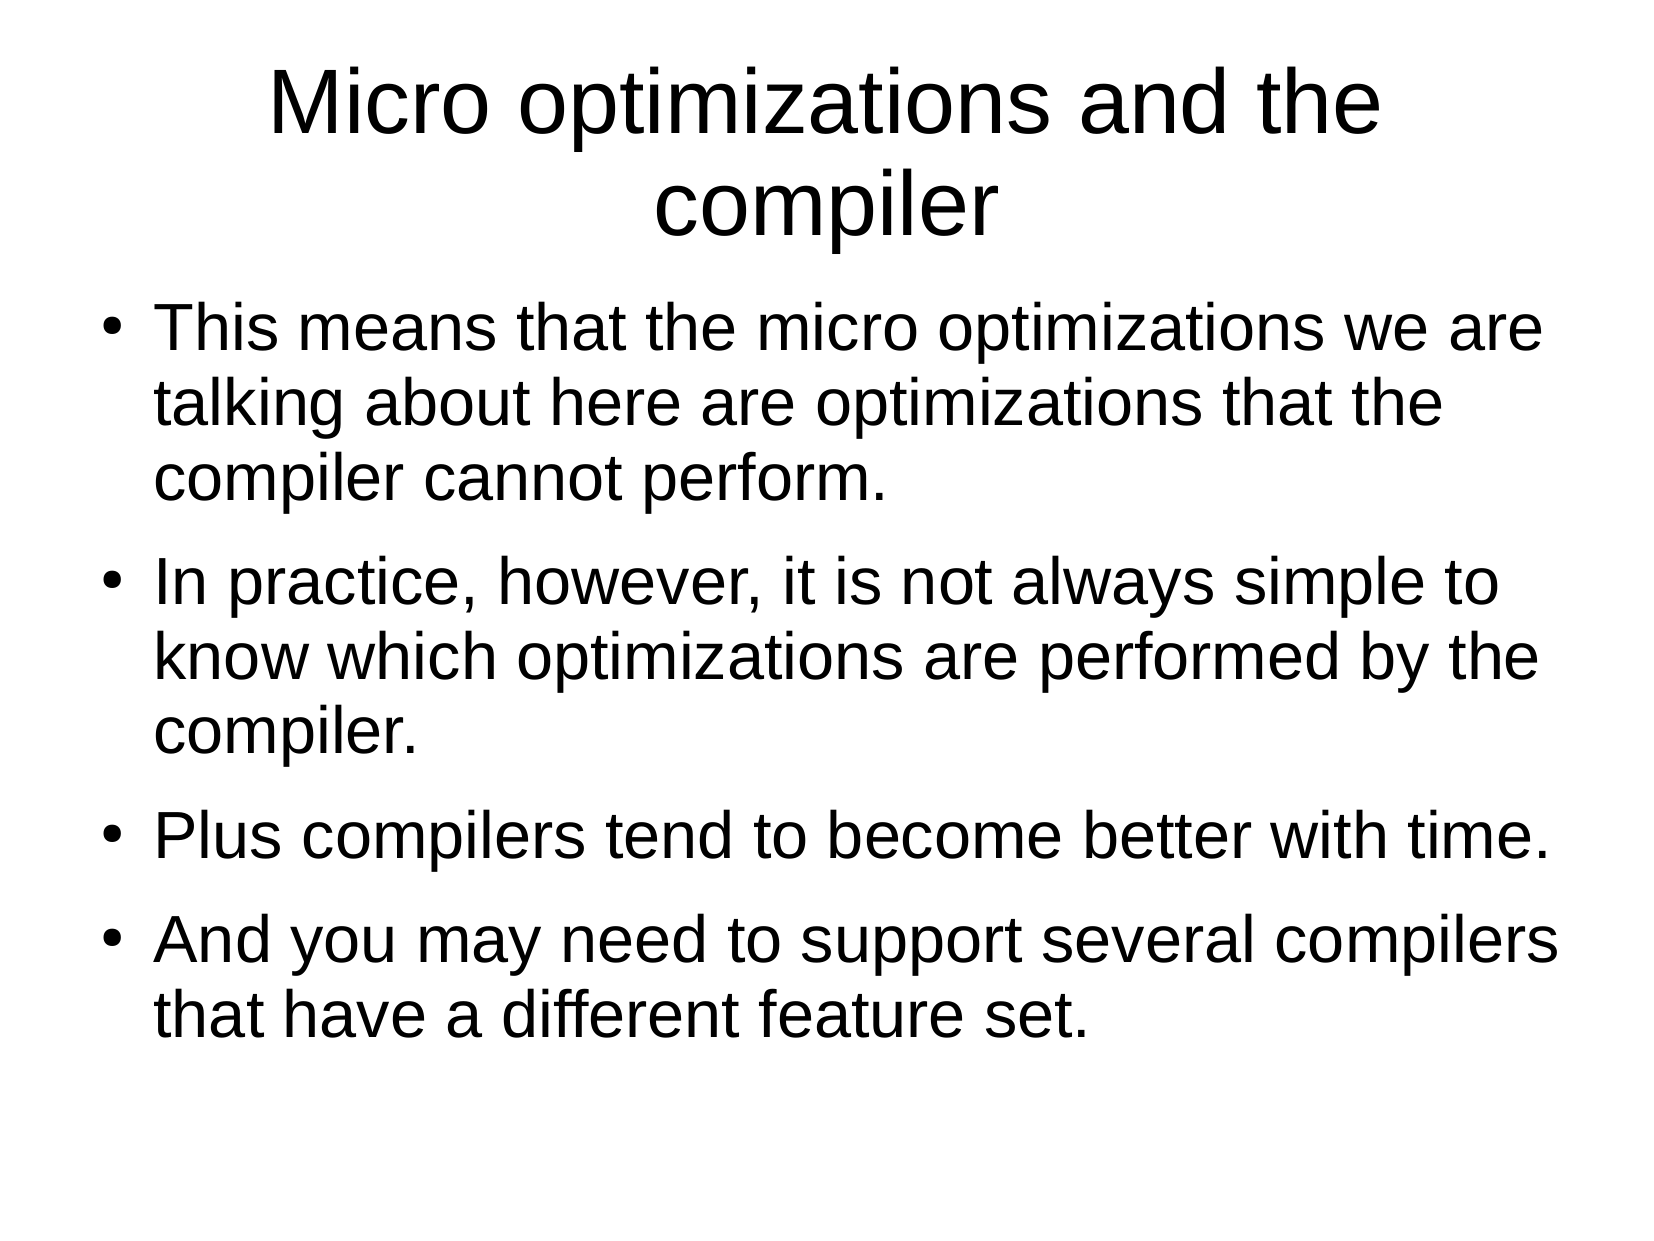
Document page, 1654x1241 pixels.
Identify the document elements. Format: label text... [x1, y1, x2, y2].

list This means that the micro optimizations we are talking about here are optimizations that the compiler cannot perform. In practice, however, it is not always simple to know which optimizations are performed by the compiler. Plus compilers tend to become better with time. And you may need to support several compilers that have a different feature set. [82, 290, 1571, 1109]
title Micro optimizations and the compiler [82, 49, 1571, 257]
